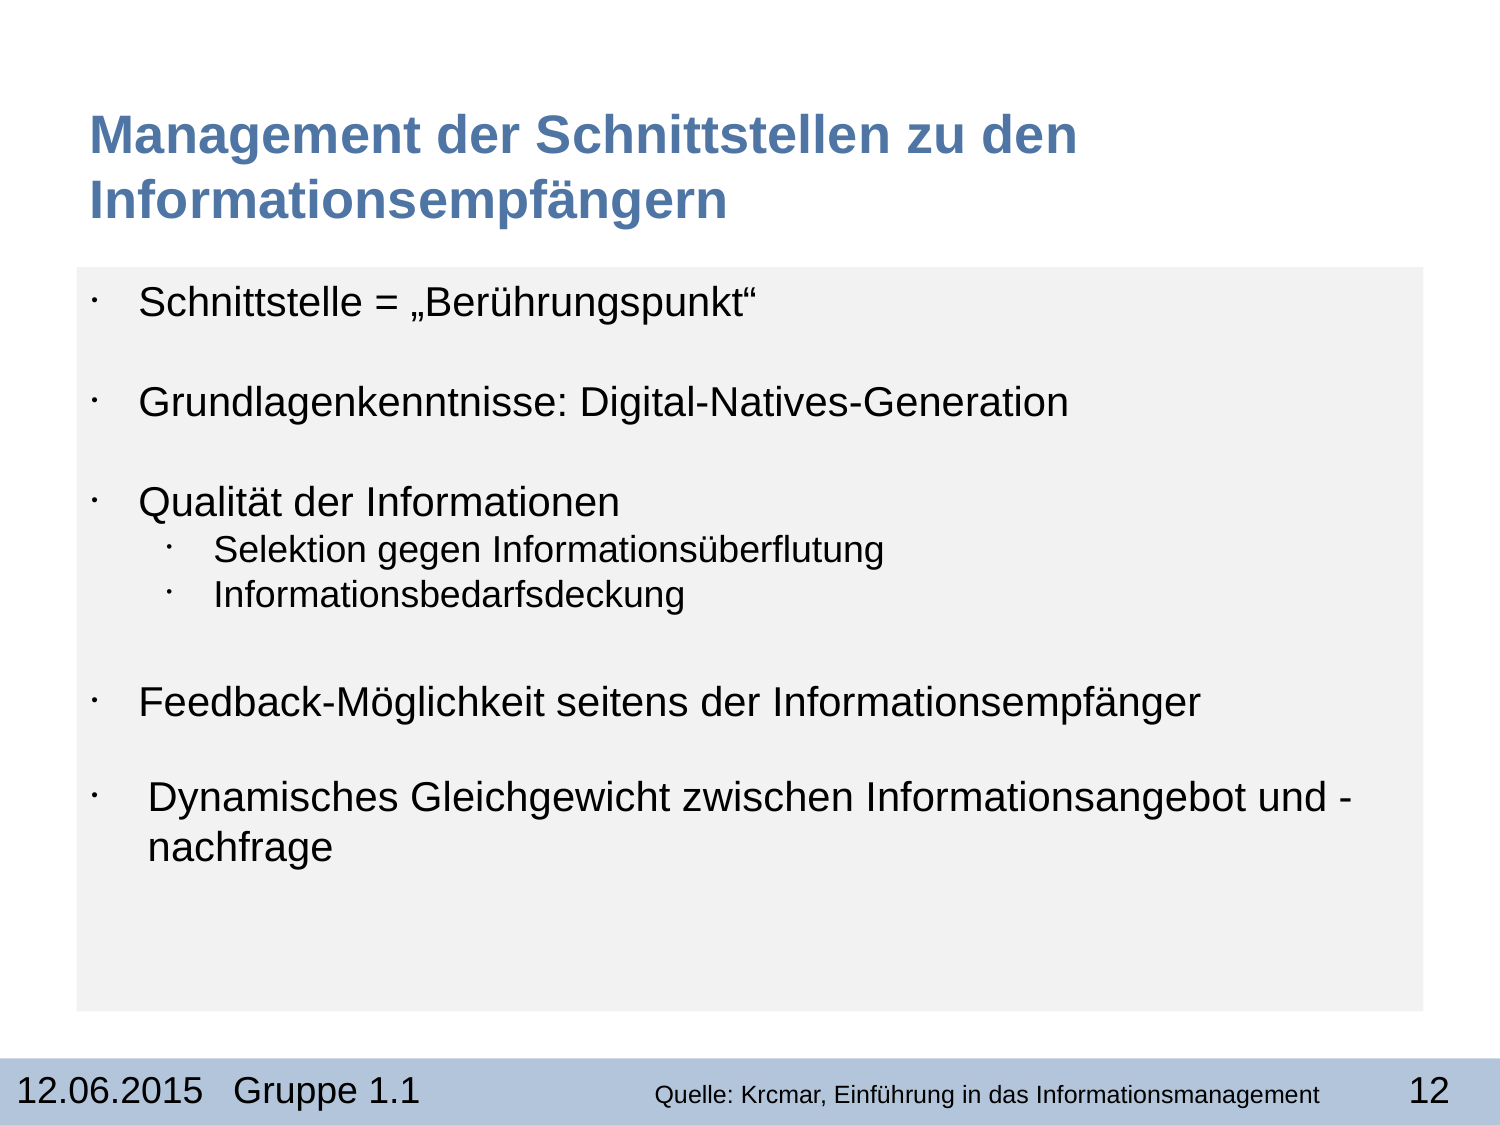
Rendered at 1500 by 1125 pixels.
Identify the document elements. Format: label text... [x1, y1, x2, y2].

footer Gruppe 1.1 Quelle: Krcmar, Einführung in das Informationsmanagement [272, 1058, 1341, 1125]
text_box 12.06.2015 [1, 1058, 272, 1125]
text_box Schnittstelle = „Berührungspunkt“ Grundlagenkenntnisse: Digital-Natives-Generation Qualität der Informationen Selektion gegen Informationsüberflutung Informationsbedarfsdeckung Feedback-Möglichkeit seitens der Informationsempfänger Dynamisches Gleichgewicht zwischen Informationsangebot und -nachfrage [76, 267, 1424, 878]
text_box <Nummer> [1393, 1058, 1500, 1125]
title Management der Schnittstellen zu den Informationsempfängern [75, 92, 1425, 280]
